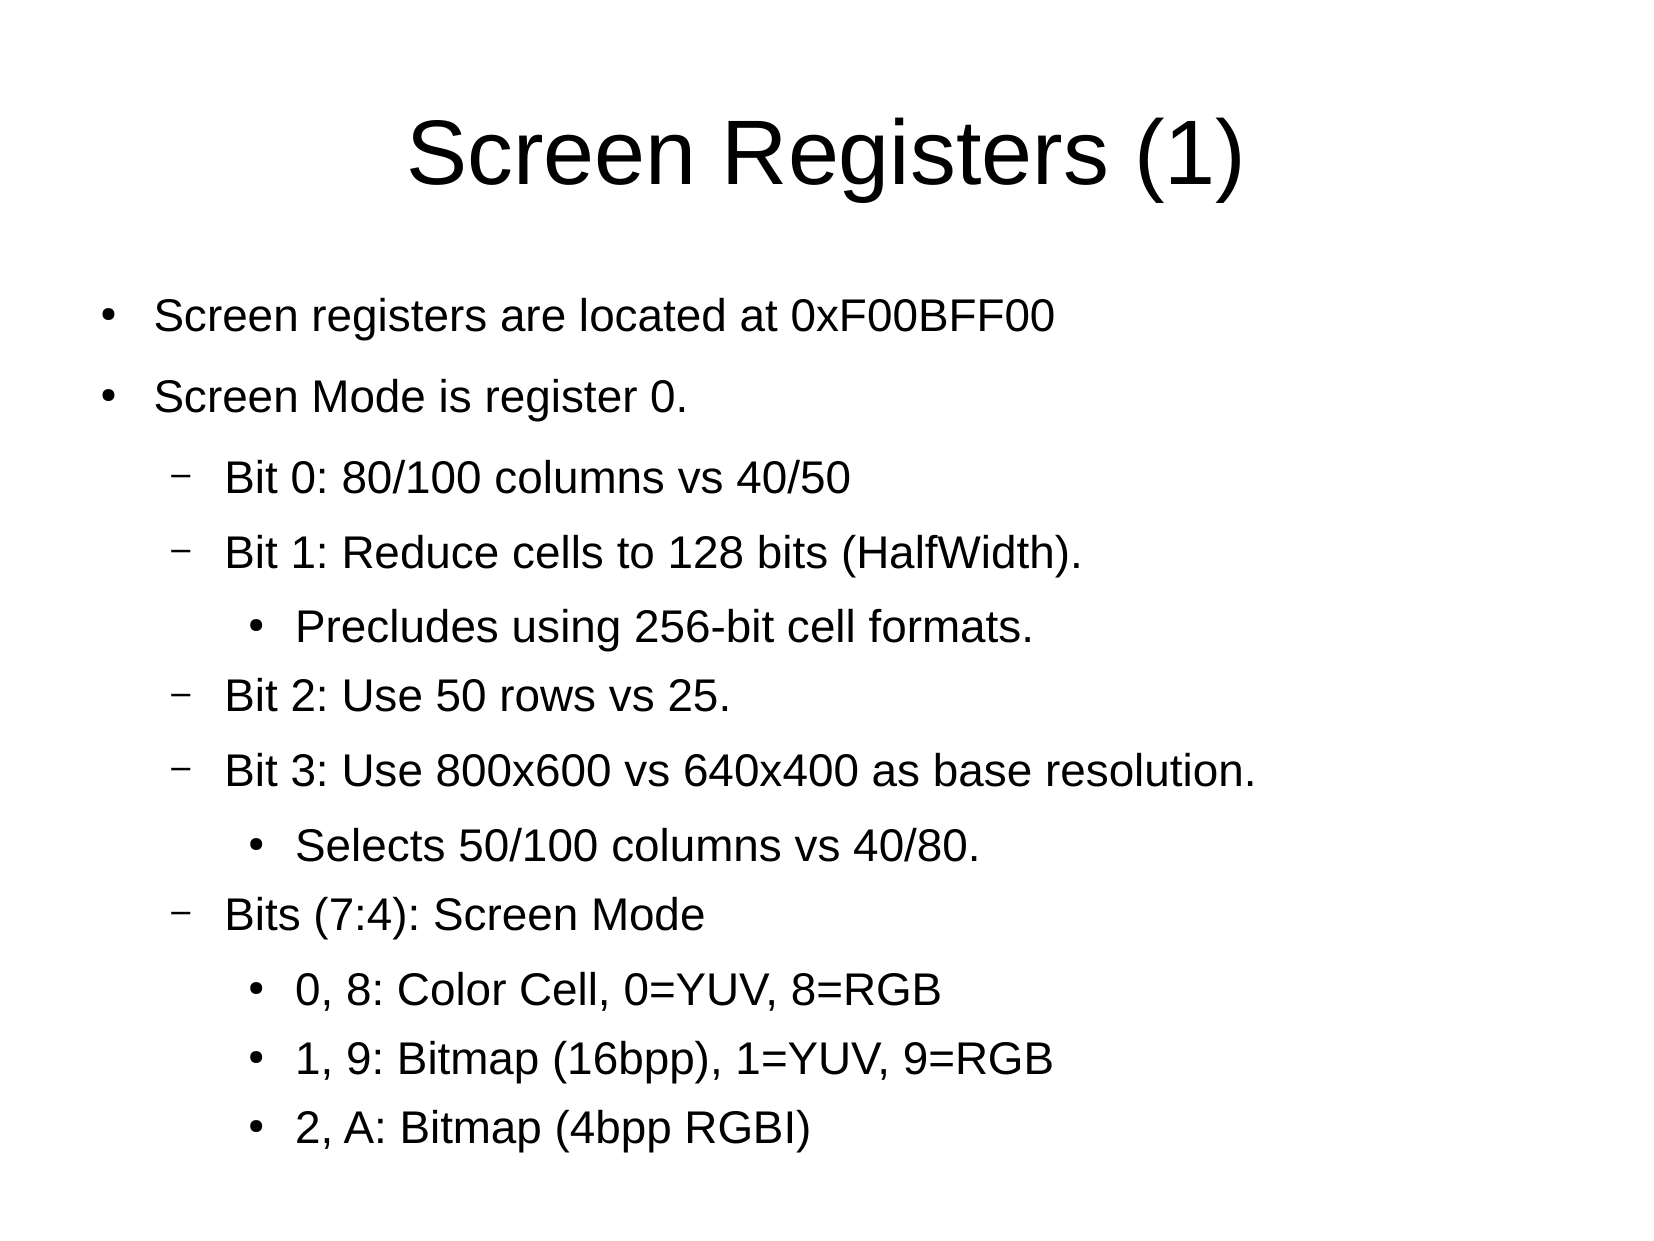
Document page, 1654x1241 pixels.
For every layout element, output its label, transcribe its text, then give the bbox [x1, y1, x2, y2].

list Screen registers are located at 0xF00BFF00 Screen Mode is register 0. Bit 0: 80/100 columns vs 40/50 Bit 1: Reduce cells to 128 bits (HalfWidth). Precludes using 256-bit cell formats. Bit 2: Use 50 rows vs 25. Bit 3: Use 800x600 vs 640x400 as base resolution. Selects 50/100 columns vs 40/80. Bits (7:4): Screen Mode 0, 8: Color Cell, 0=YUV, 8=RGB 1, 9: Bitmap (16bpp), 1=YUV, 9=RGB 2, A: Bitmap (4bpp RGBI) [82, 290, 1571, 1151]
title Screen Registers (1) [82, 49, 1571, 257]
